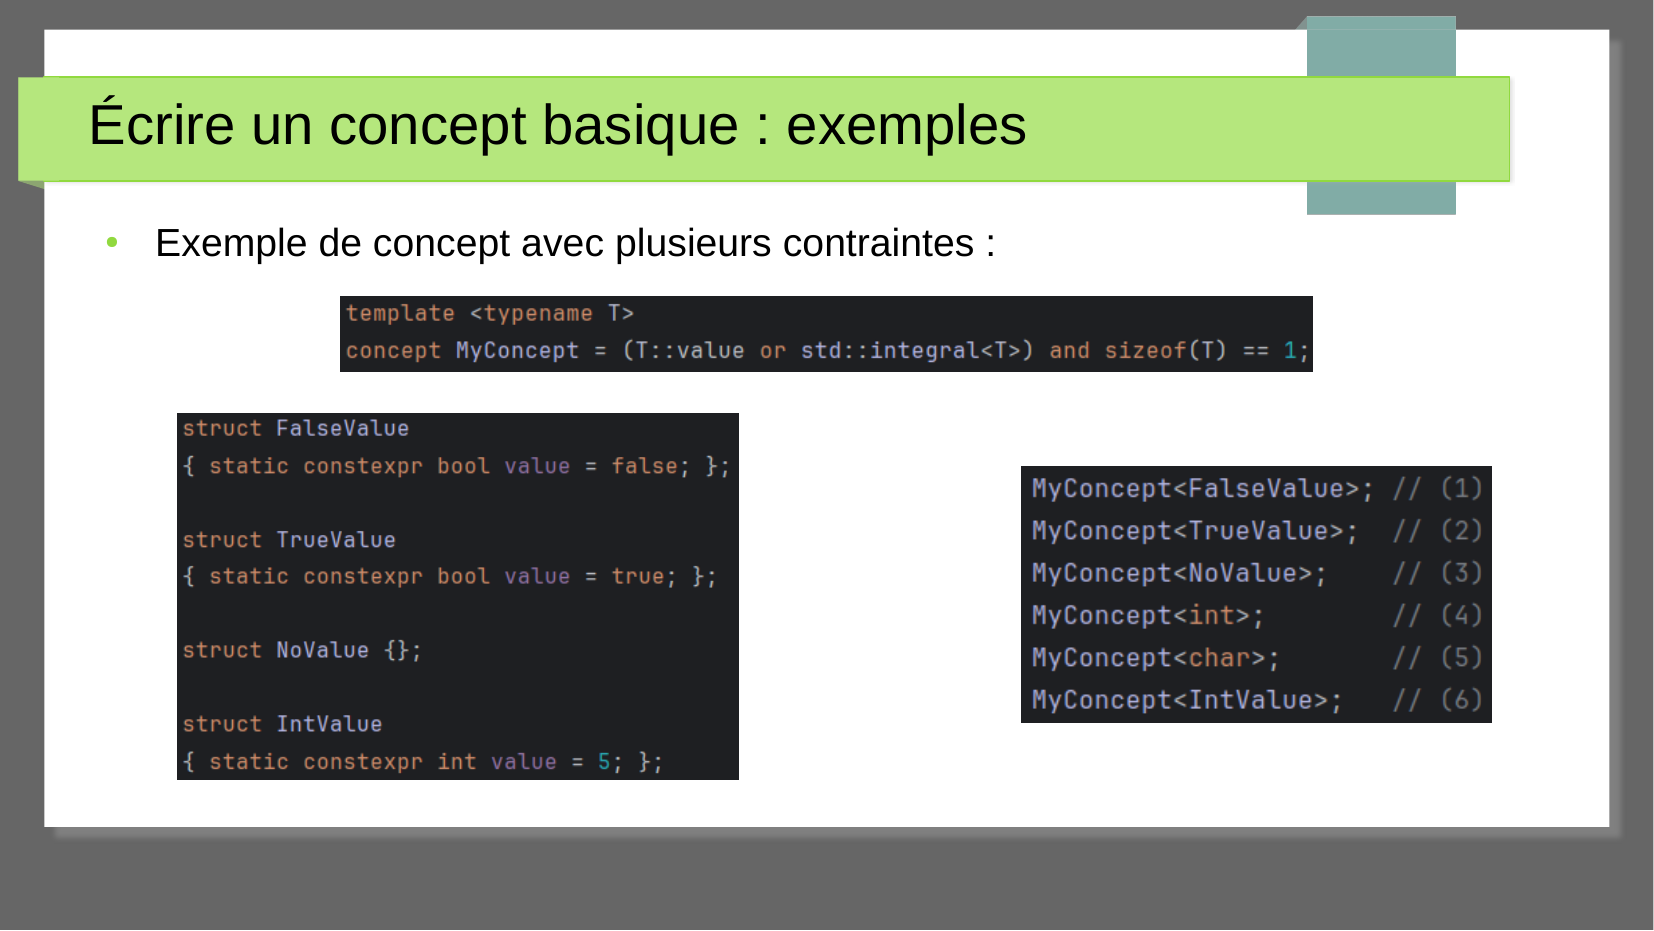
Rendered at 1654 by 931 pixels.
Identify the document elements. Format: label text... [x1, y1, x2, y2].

list Exemple de concept avec plusieurs contraintes : [88, 221, 1565, 266]
title Écrire un concept basique : exemples [88, 73, 1506, 178]
picture [177, 413, 739, 780]
picture [1021, 466, 1492, 723]
picture [340, 296, 1313, 373]
